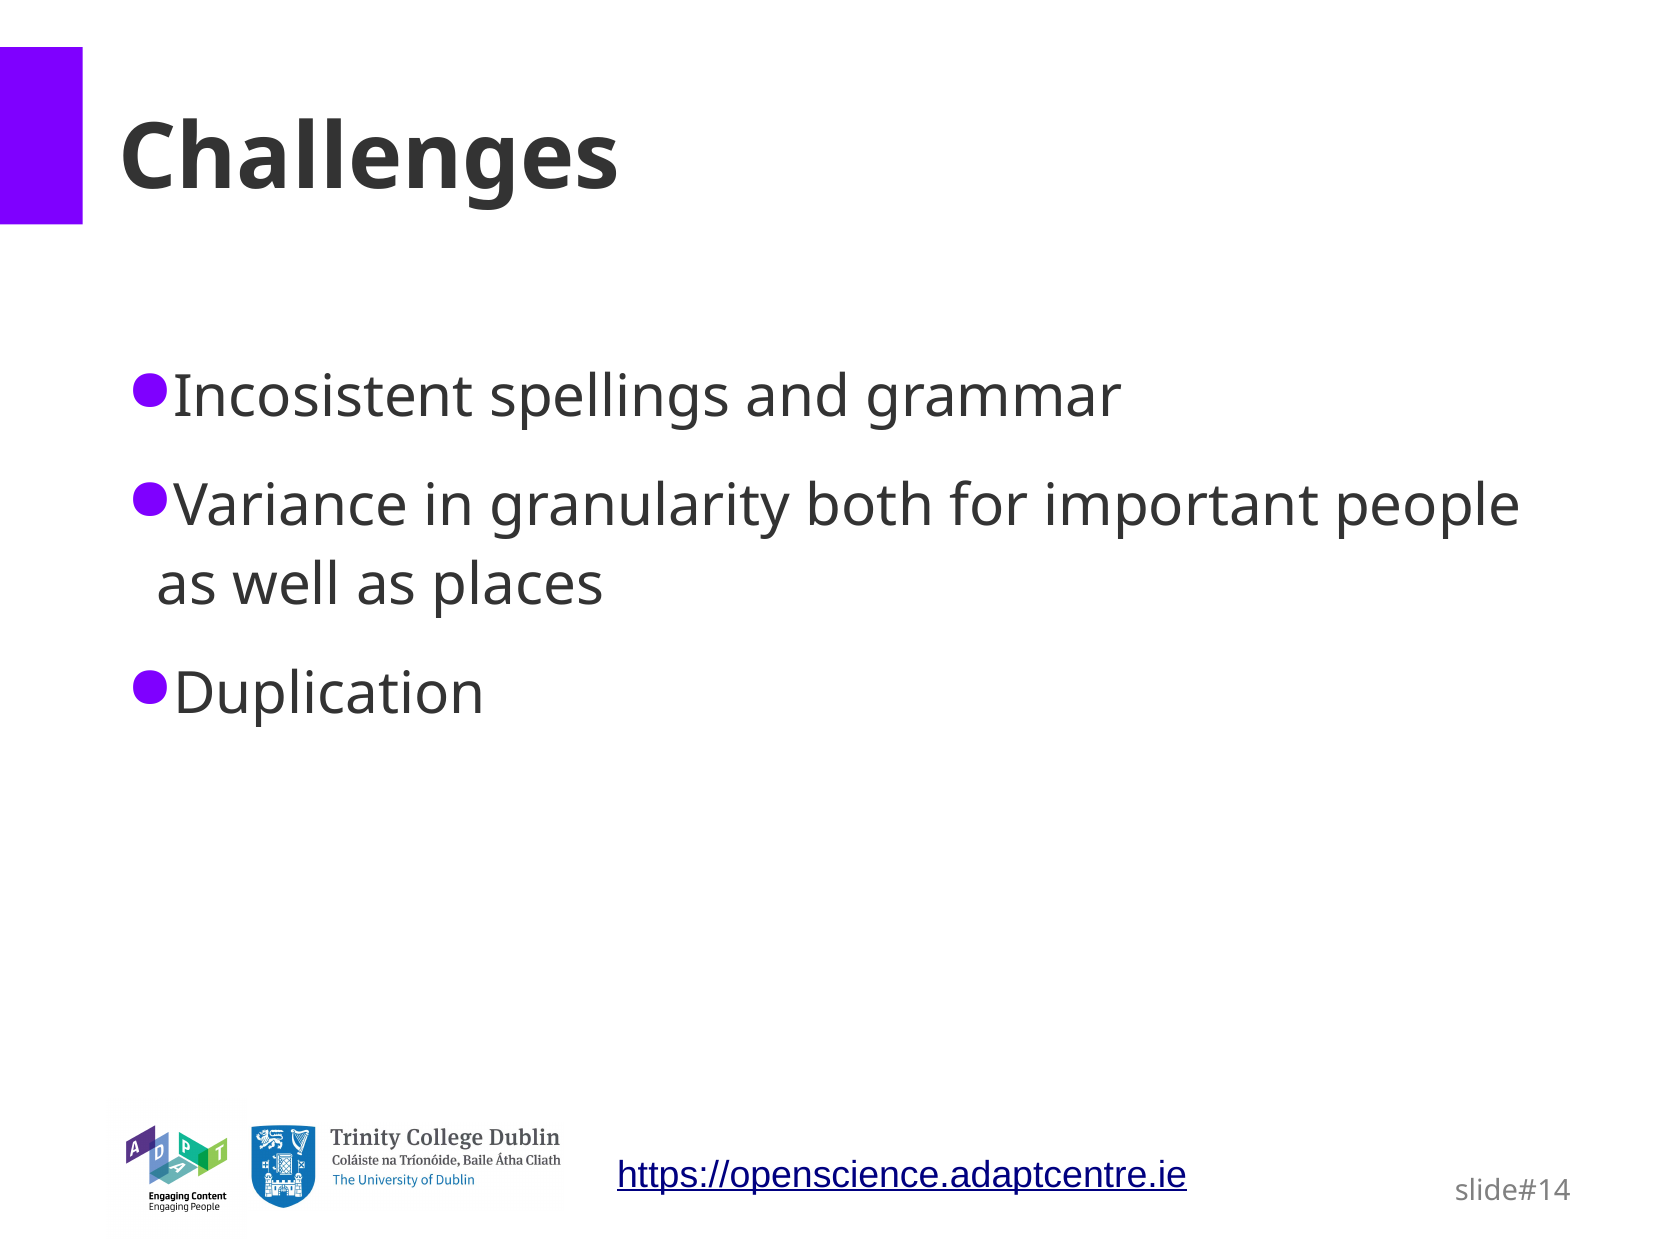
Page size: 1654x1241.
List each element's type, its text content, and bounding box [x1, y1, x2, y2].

picture [248, 1122, 564, 1211]
list Incosistent spellings and grammar Variance in granularity both for important people as well as places Duplication [118, 354, 1536, 1074]
title Challenges [118, 49, 1571, 257]
picture [106, 1098, 247, 1239]
